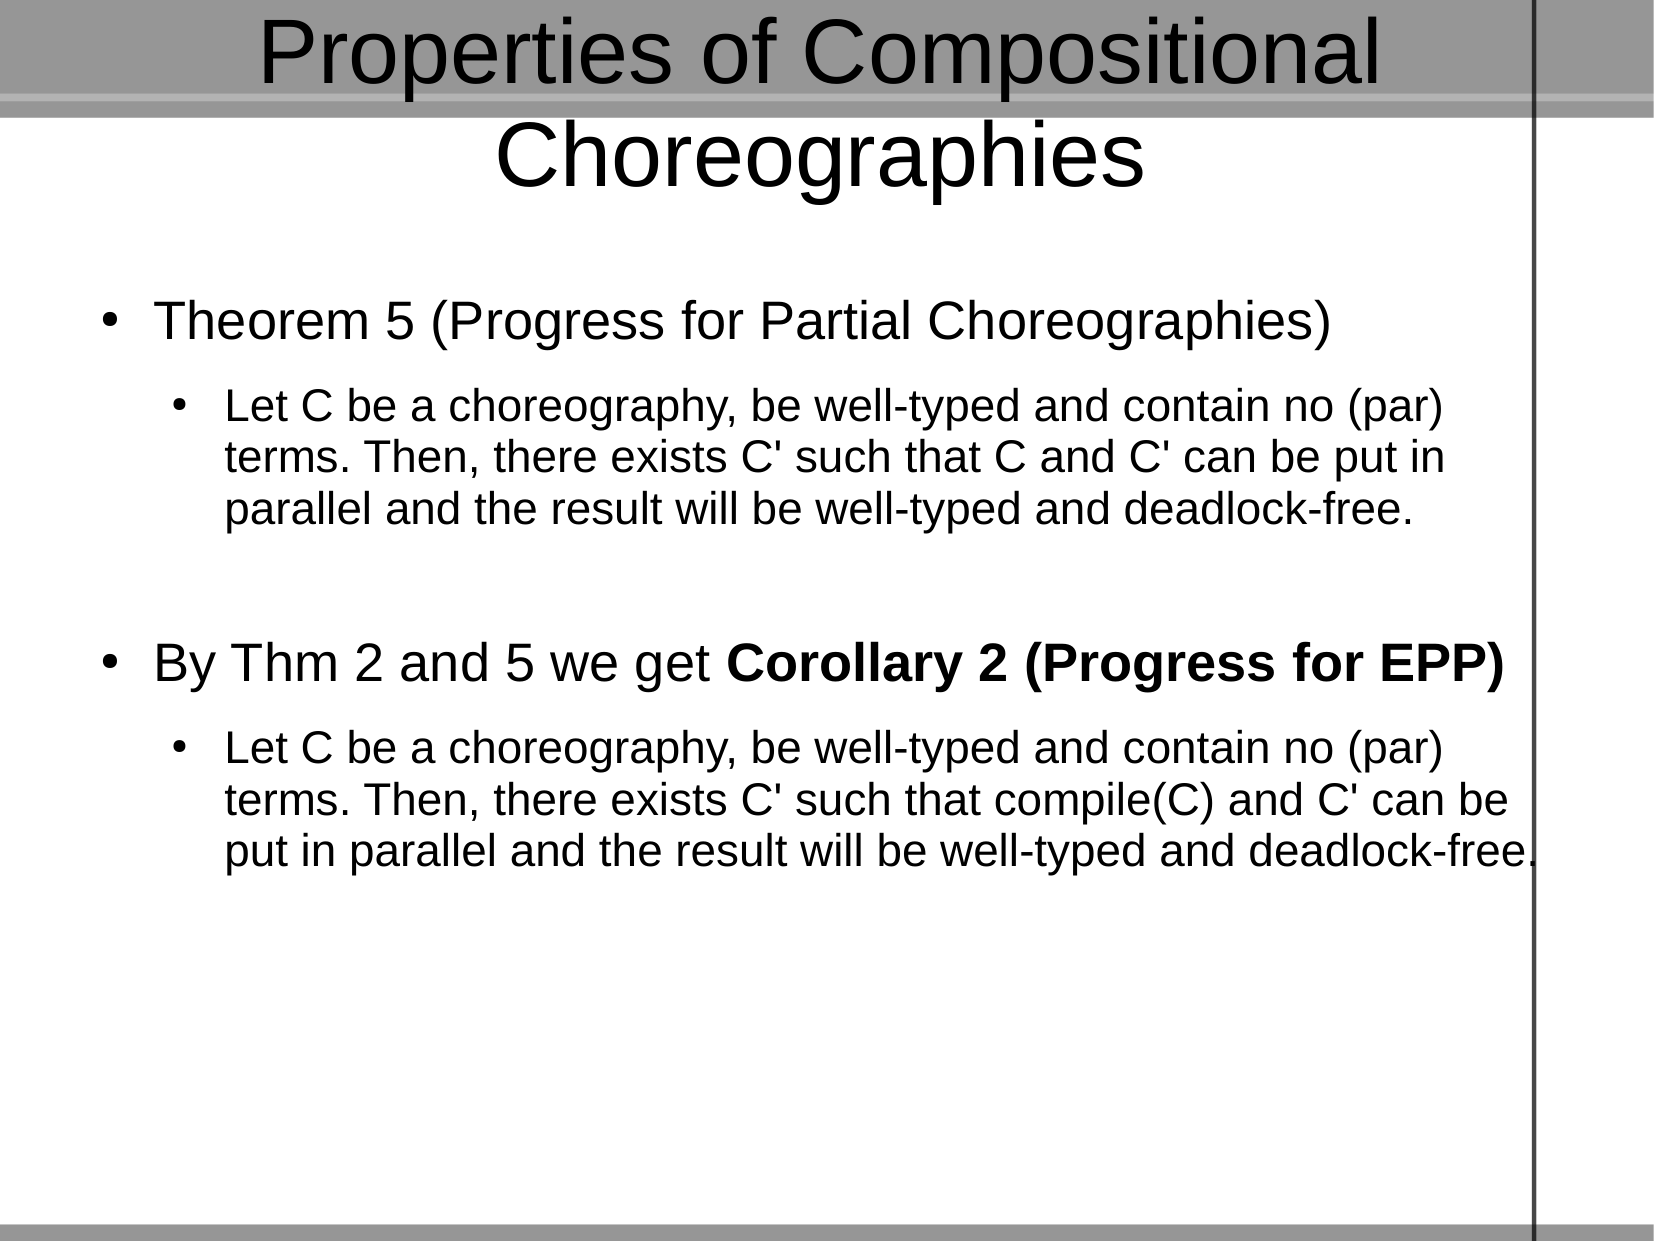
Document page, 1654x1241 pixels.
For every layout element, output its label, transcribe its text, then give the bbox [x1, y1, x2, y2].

list Theorem 5 (Progress for Partial Choreographies) Let C be a choreography, be well-typed and contain no (par) terms. Then, there exists C' such that C and C' can be put in parallel and the result will be well-typed and deadlock-free. By Thm 2 and 5 we get Corollary 2 (Progress for EPP) Let C be a choreography, be well-typed and contain no (par) terms. Then, there exists C' such that compile(C) and C' can be put in parallel and the result will be well-typed and deadlock-free. [82, 290, 1571, 1109]
title Properties of Compositional Choreographies [76, 0, 1565, 207]
picture [0, 0, 1654, 1241]
